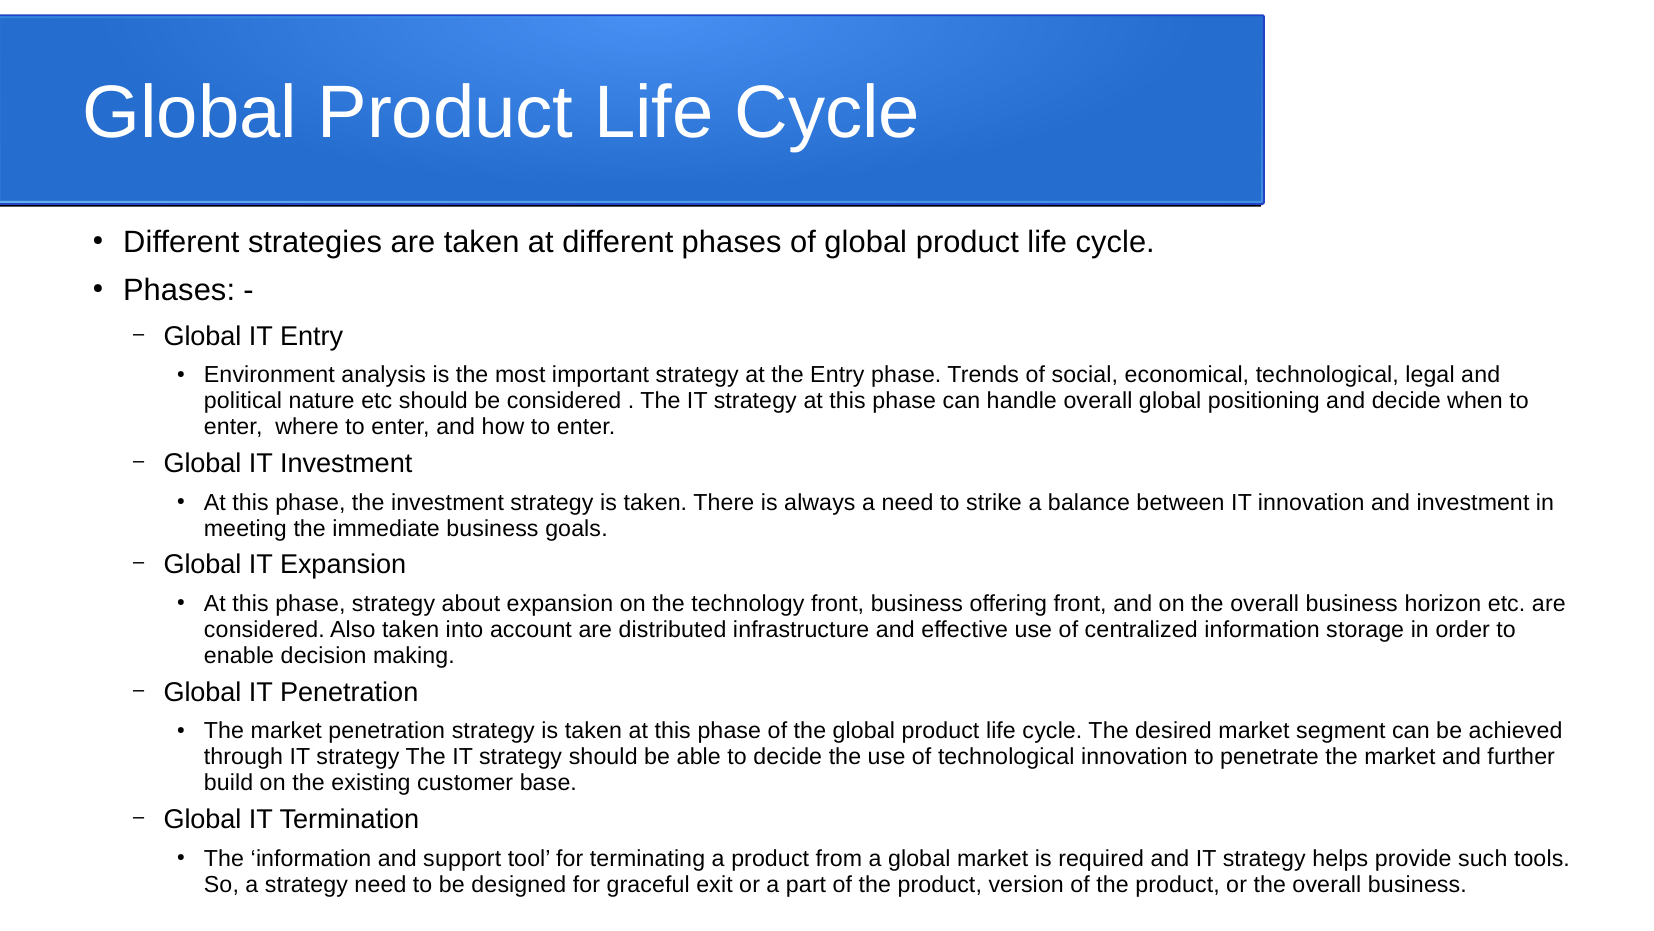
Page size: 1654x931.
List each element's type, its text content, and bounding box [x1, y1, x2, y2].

title Global Product Life Cycle [82, 35, 1235, 189]
list Different strategies are taken at different phases of global product life cycle. Phases: - Global IT Entry Environment analysis is the most important strategy at the Entry phase. Trends of social, economical, technological, legal and political nature etc should be considered . The IT strategy at this phase can handle overall global positioning and decide when to enter, where to enter, and how to enter. Global IT Investment At this phase, the investment strategy is taken. There is always a need to strike a balance between IT innovation and investment in meeting the immediate business goals. Global IT Expansion At this phase, strategy about expansion on the technology front, business offering front, and on the overall business horizon etc. are considered. Also taken into account are distributed infrastructure and effective use of centralized information storage in order to enable decision making. Global IT Penetration The market penetration strategy is taken at this phase of the global product life cycle. The desired market segment can be achieved through IT strategy The IT strategy should be able to decide the use of technological innovation to penetrate the market and further build on the existing customer base. Global IT Termination The ‘information and support tool’ for terminating a product from a global market is required and IT strategy helps provide such tools. So, a strategy need to be designed for graceful exit or a part of the product, version of the product, or the overall business. [82, 224, 1571, 901]
